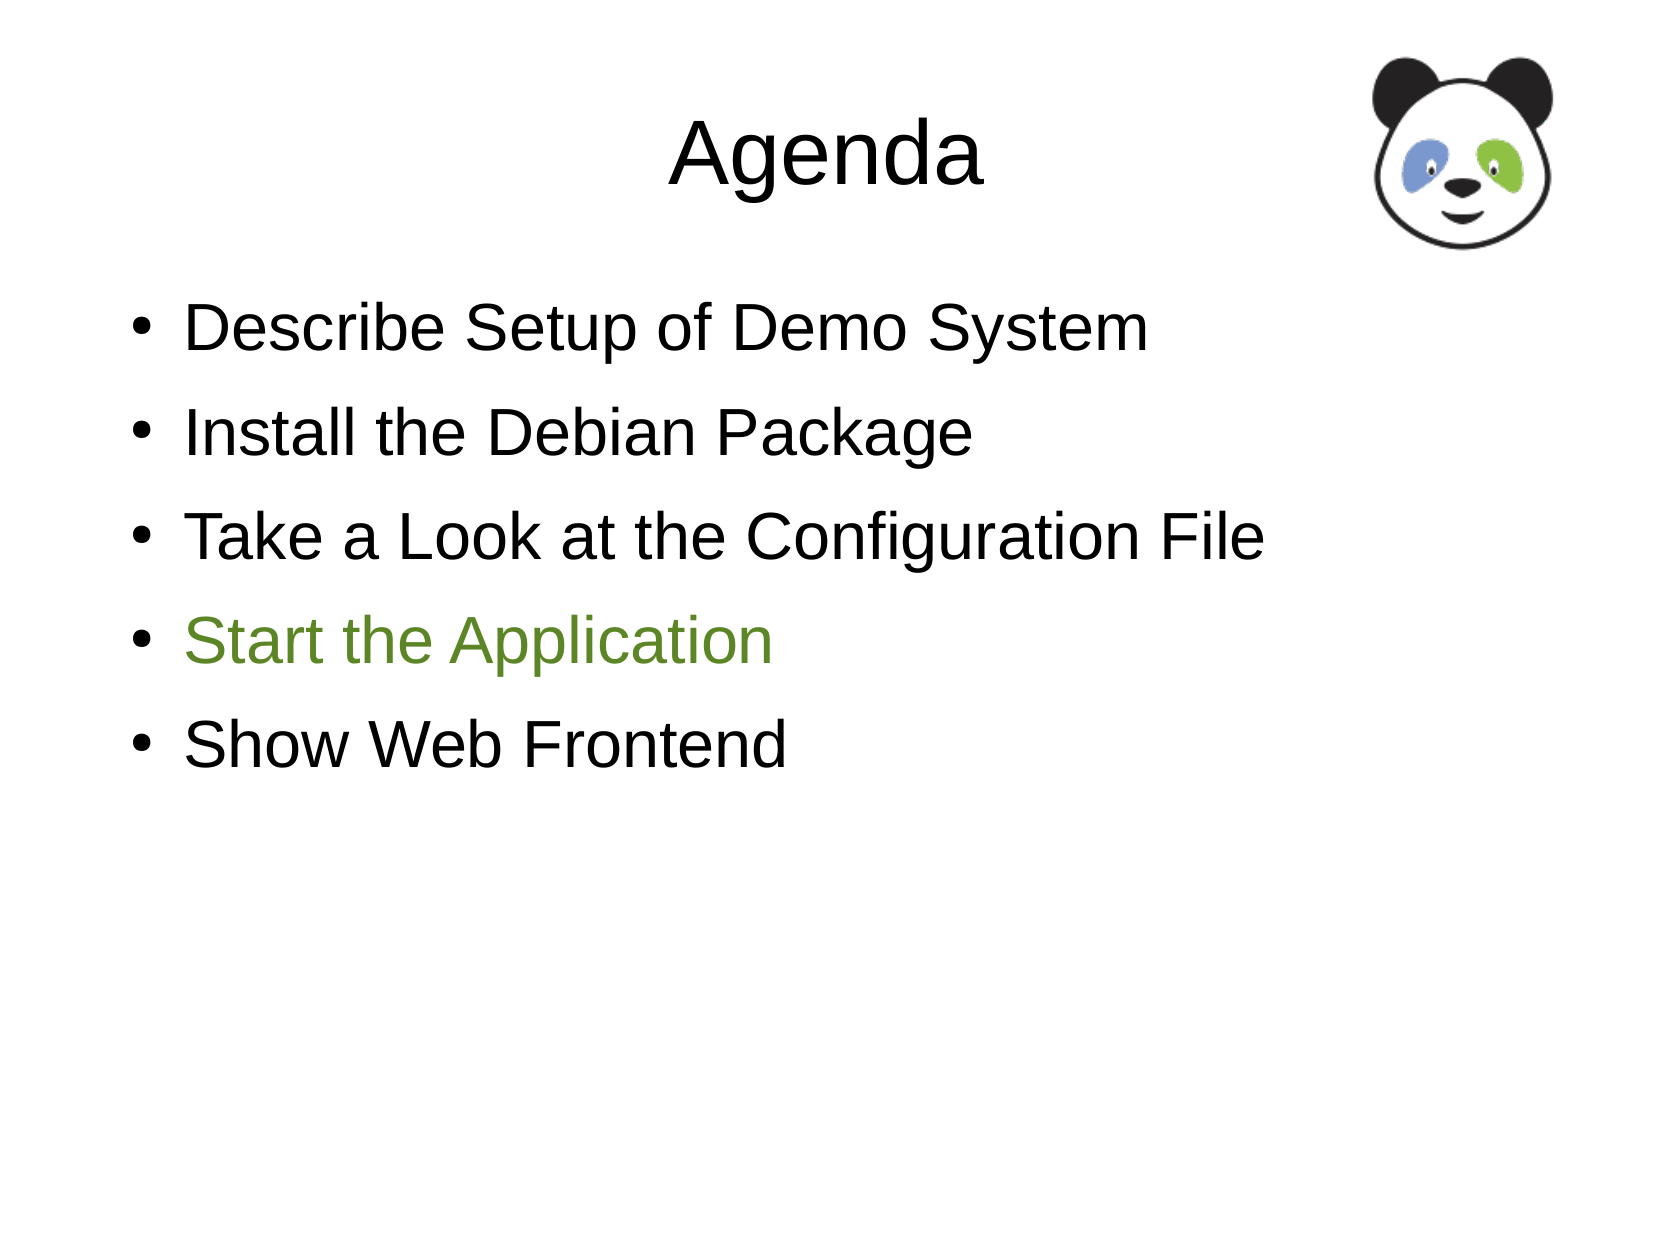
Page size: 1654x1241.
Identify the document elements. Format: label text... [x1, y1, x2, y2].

list Describe Setup of Demo System Install the Debian Package Take a Look at the Configuration File Start the Application Show Web Frontend [82, 290, 1571, 1010]
title Agenda [82, 49, 1571, 257]
